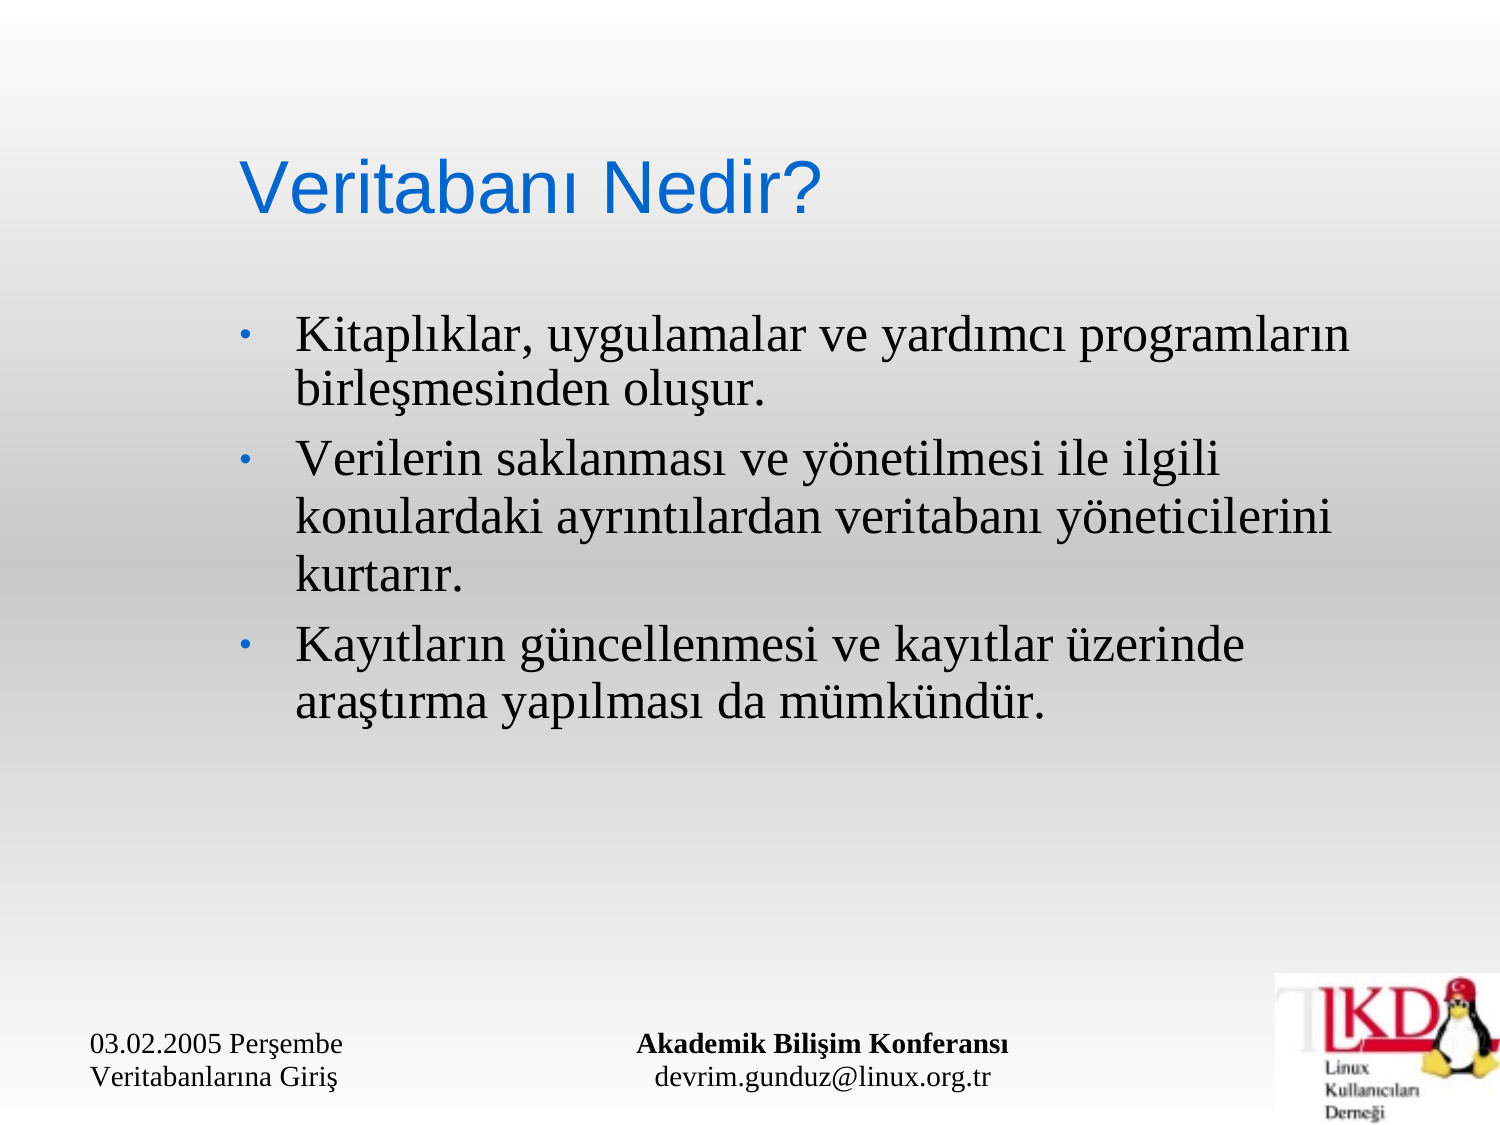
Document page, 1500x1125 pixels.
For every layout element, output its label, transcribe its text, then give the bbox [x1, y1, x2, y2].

title Veritabanı Nedir? [224, 49, 1425, 237]
list Kitaplıklar, uygulamalar ve yardımcı programların birleşmesinden oluşur. Verilerin saklanması ve yönetilmesi ile ilgili konulardaki ayrıntılardan veritabanı yöneticilerini kurtarır. Kayıtların güncellenmesi ve kayıtlar üzerinde araştırma yapılması da mümkündür. [224, 299, 1425, 975]
picture [1275, 973, 1500, 1125]
